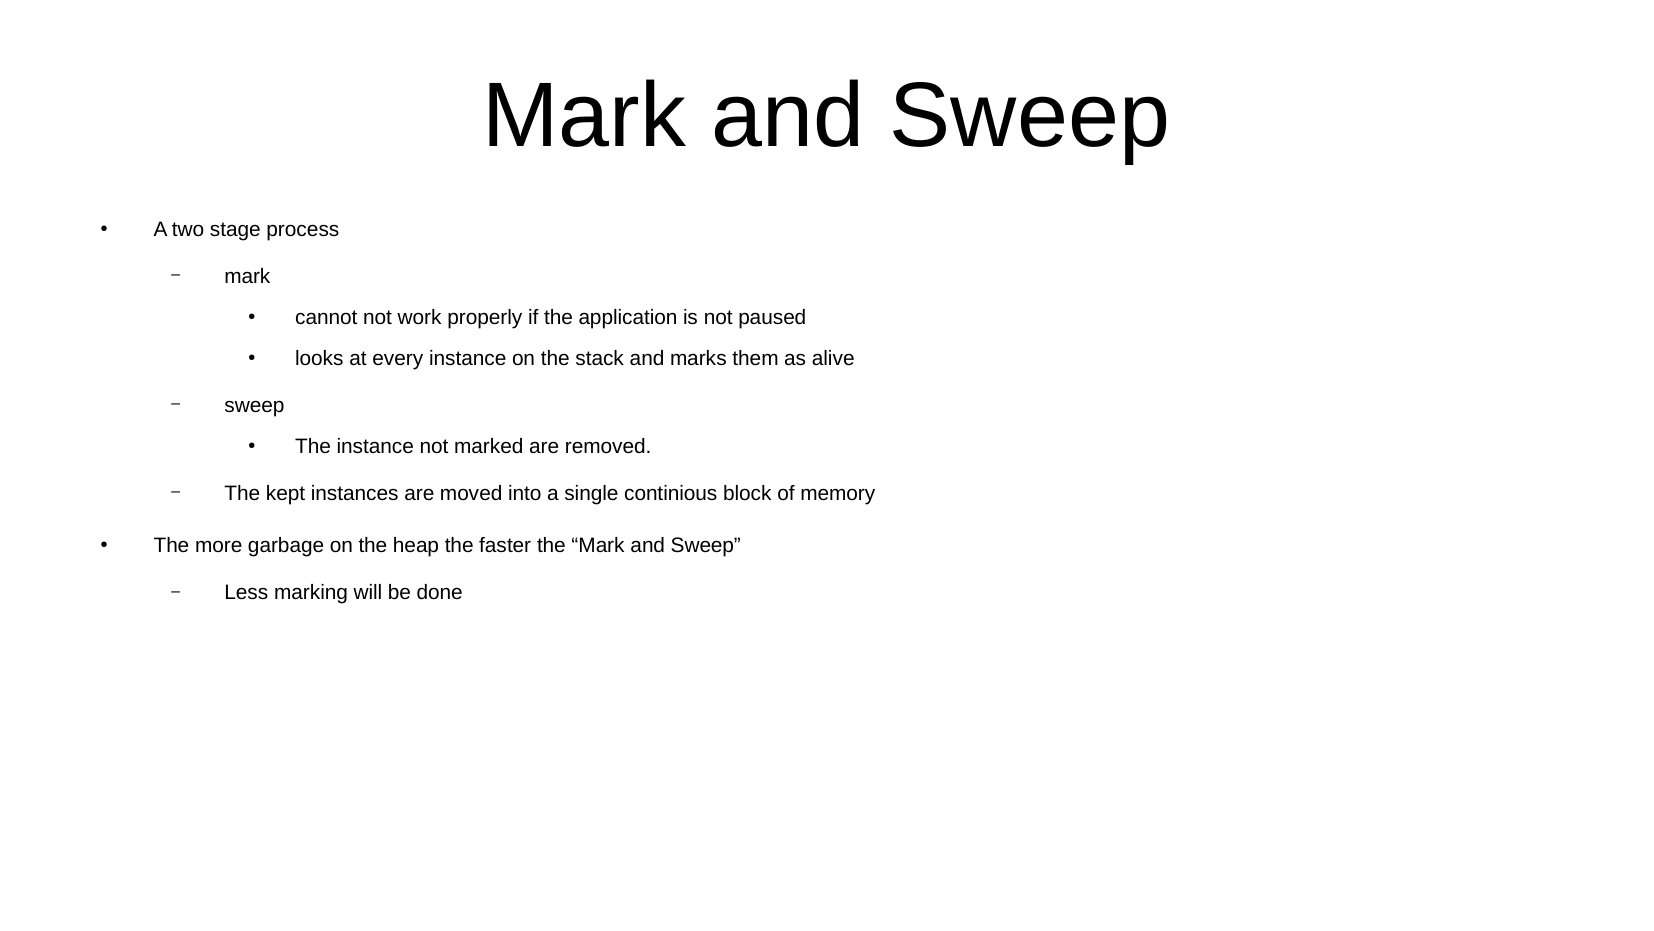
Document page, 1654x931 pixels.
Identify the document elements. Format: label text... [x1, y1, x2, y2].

title Mark and Sweep [82, 37, 1571, 193]
list A two stage process mark cannot not work properly if the application is not paused looks at every instance on the stack and marks them as alive sweep The instance not marked are removed. The kept instances are moved into a single continious block of memory The more garbage on the heap the faster the “Mark and Sweep” Less marking will be done [82, 217, 1606, 901]
